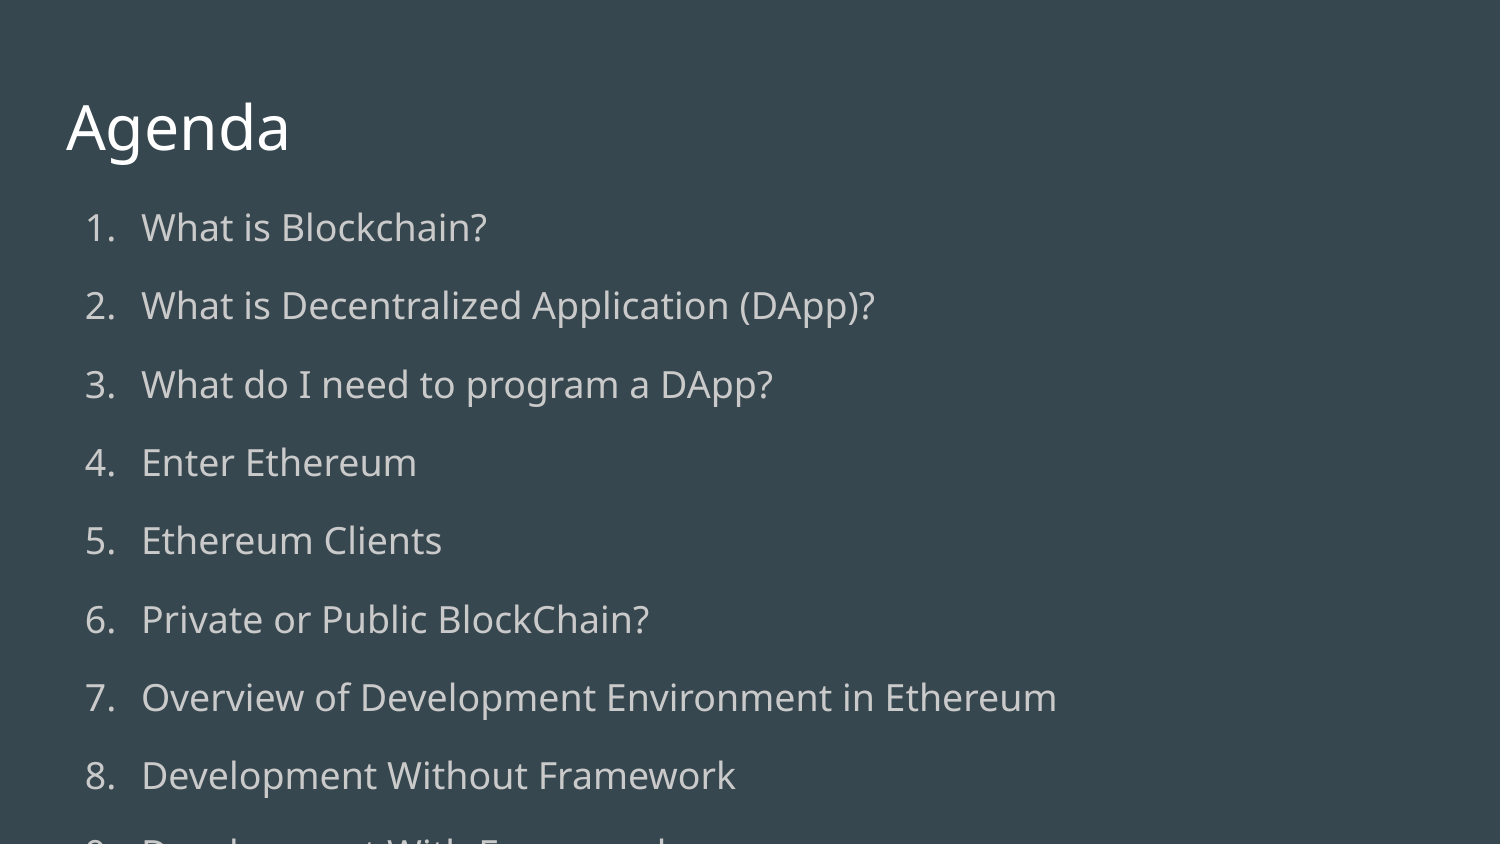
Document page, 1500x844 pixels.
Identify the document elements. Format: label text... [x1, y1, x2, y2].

list What is Blockchain? What is Decentralized Application (DApp)? What do I need to program a DApp? Enter Ethereum Ethereum Clients Private or Public BlockChain? Overview of Development Environment in Ethereum Development Without Framework Development With Framework Deployment [51, 189, 1449, 750]
title Agenda [51, 72, 1449, 167]
